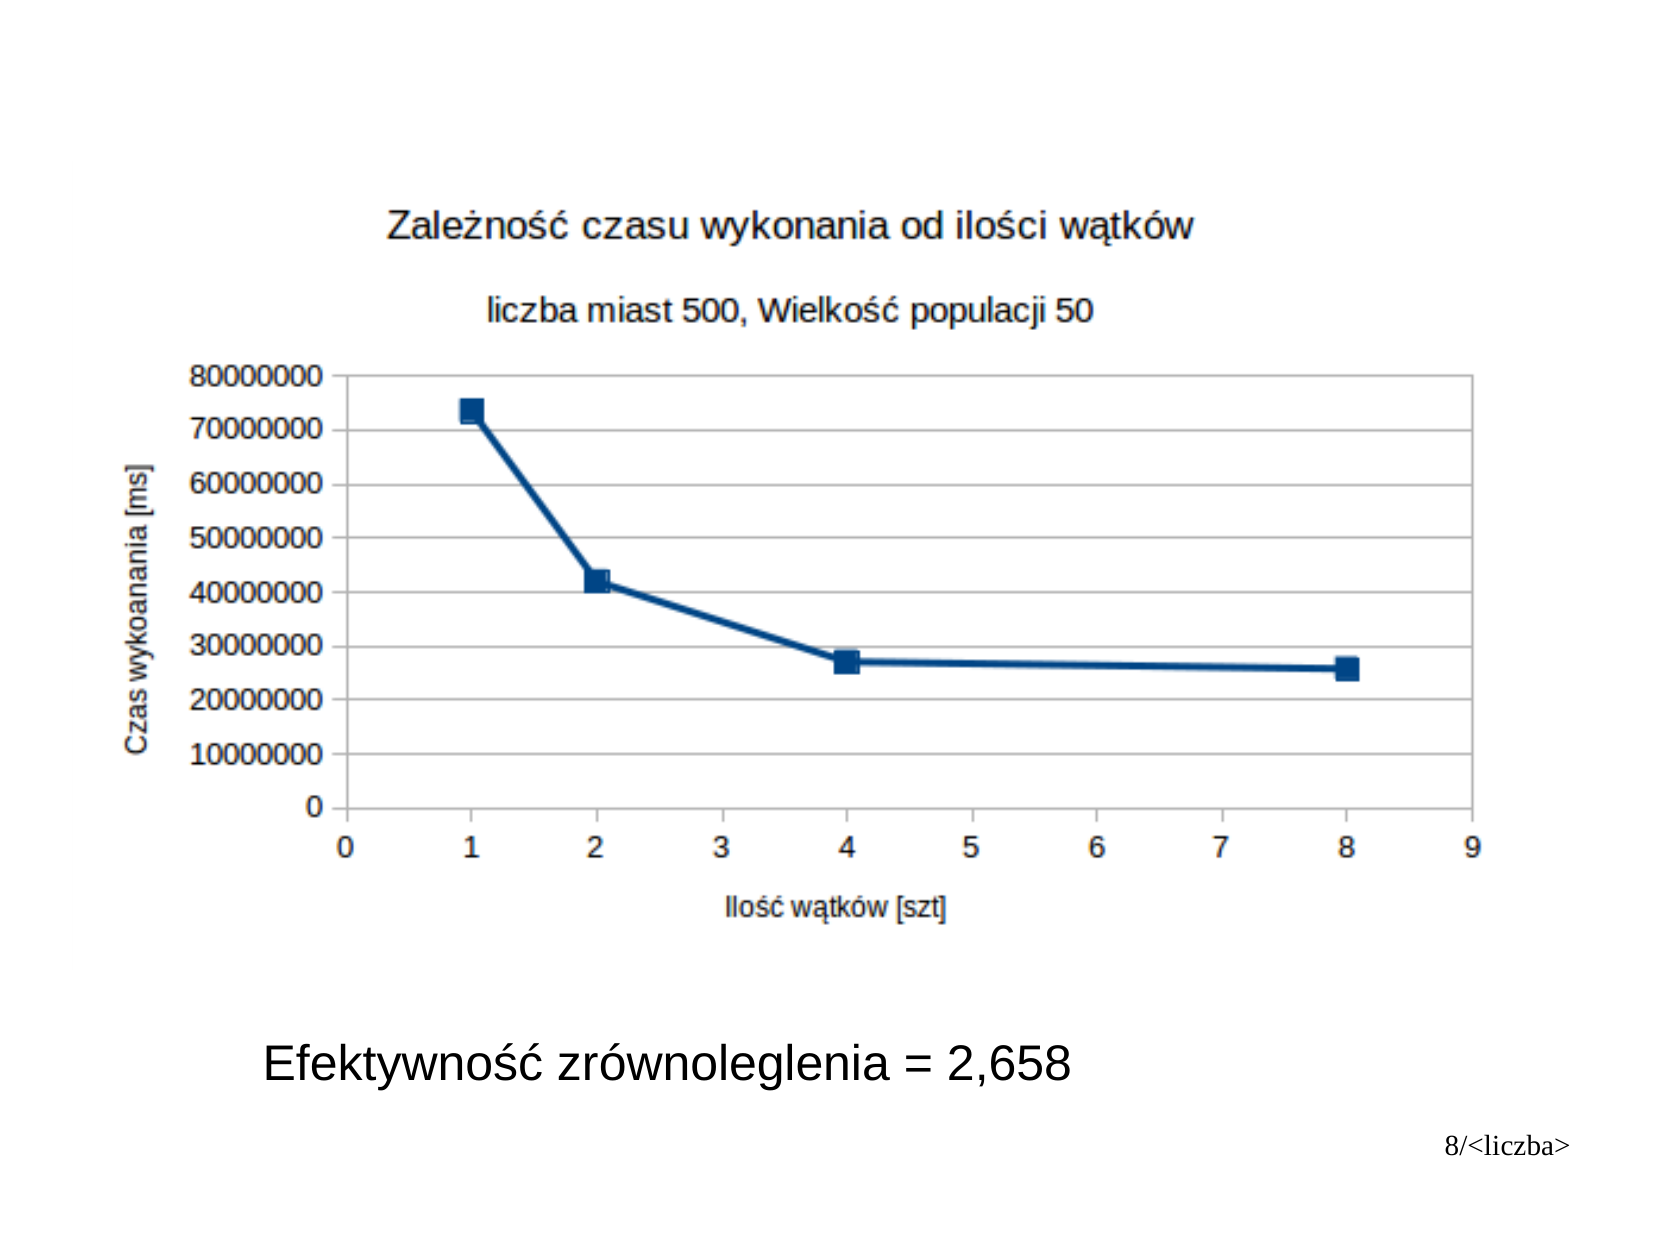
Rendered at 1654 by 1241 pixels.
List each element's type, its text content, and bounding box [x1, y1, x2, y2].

picture [71, 161, 1510, 970]
text_box Efektywność zrównoleglenia = 2,658 [248, 1027, 1441, 1099]
